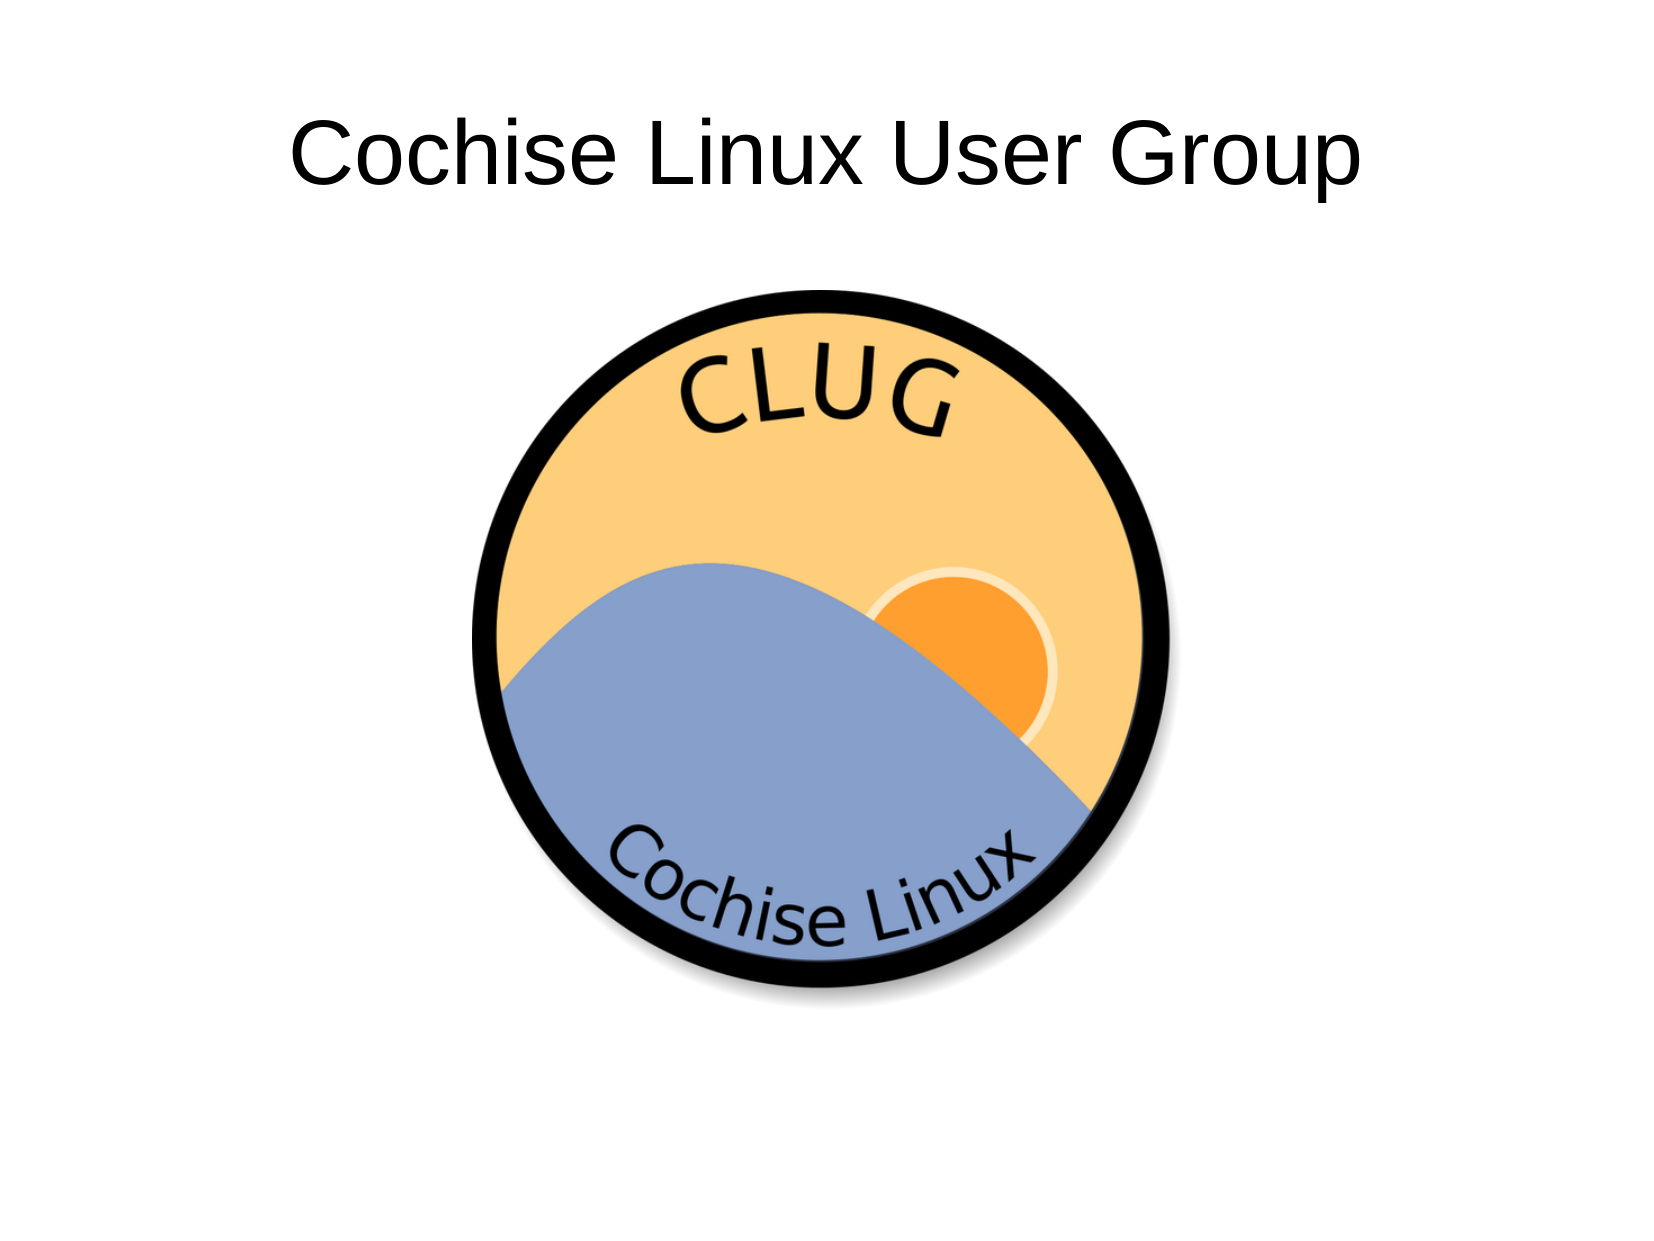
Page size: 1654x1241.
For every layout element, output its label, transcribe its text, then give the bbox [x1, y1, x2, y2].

title Cochise Linux User Group [82, 49, 1571, 257]
picture [472, 290, 1182, 1010]
